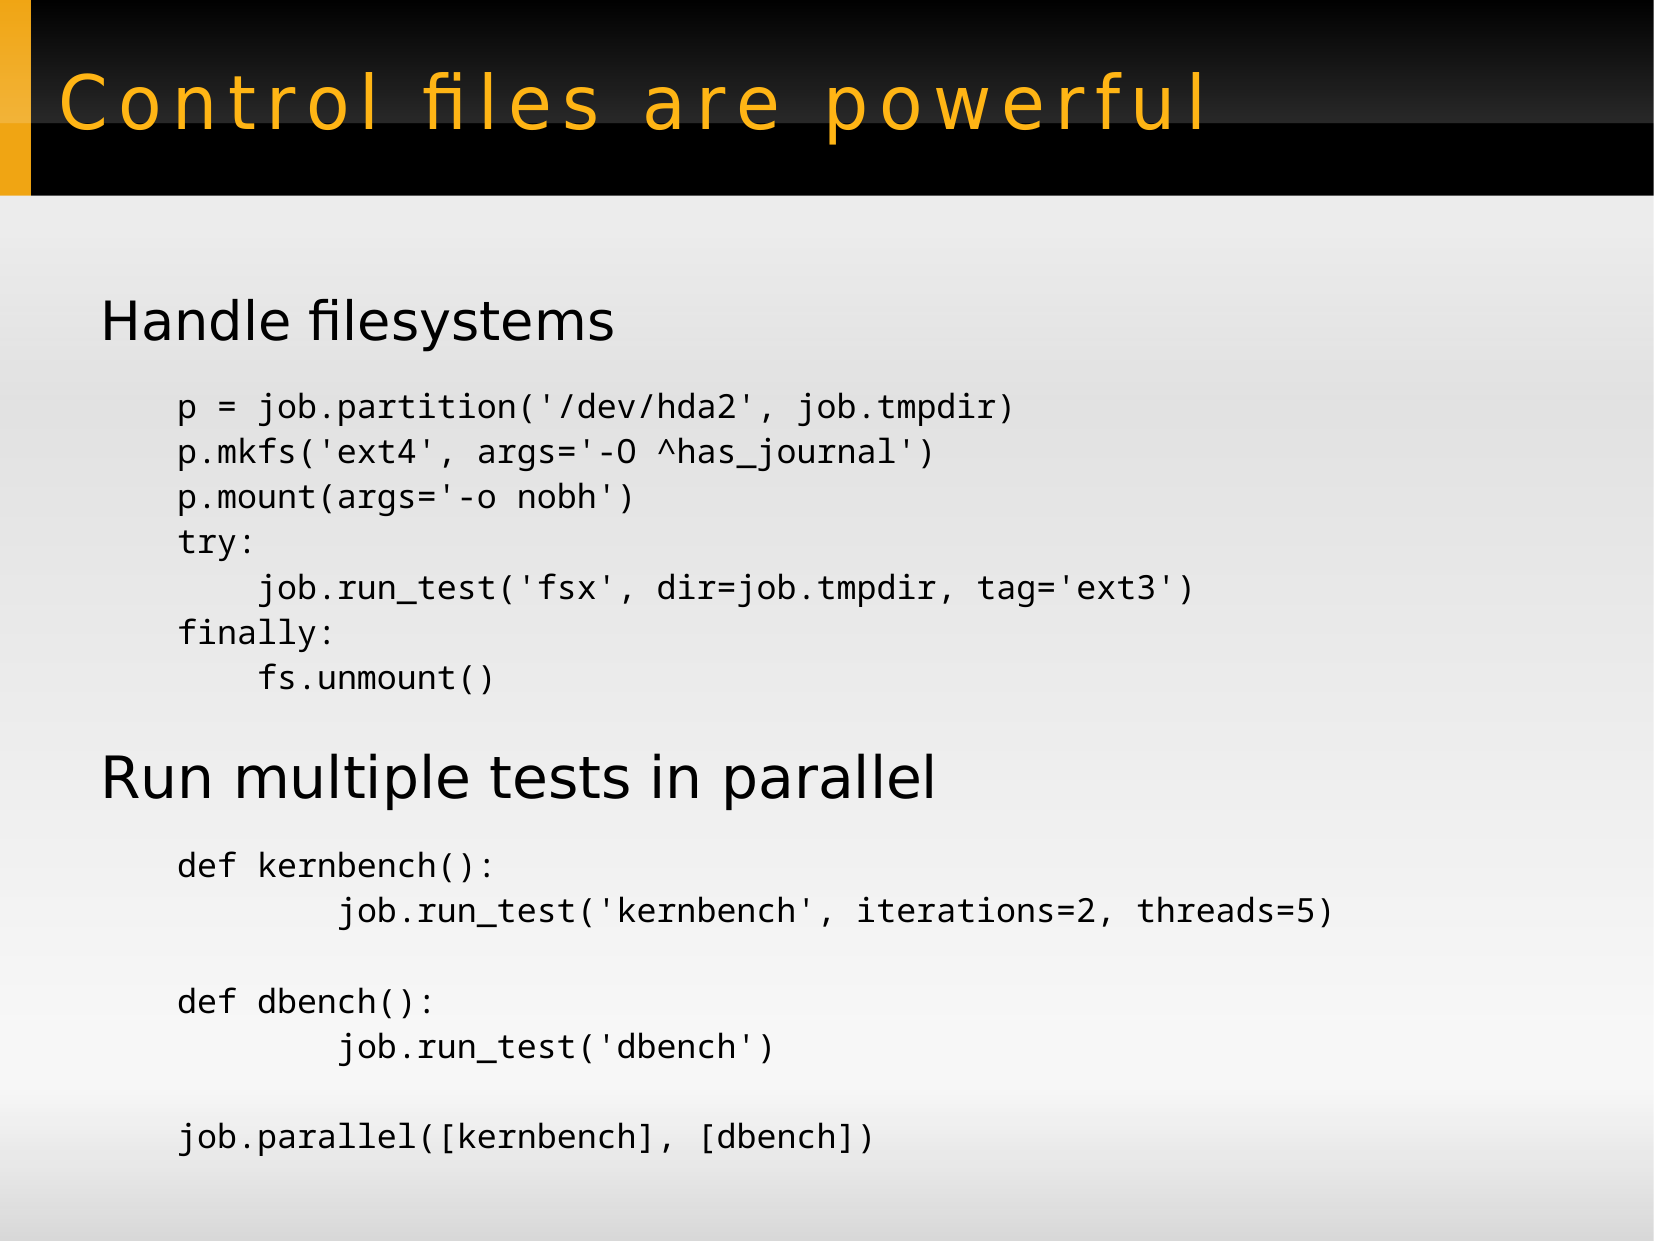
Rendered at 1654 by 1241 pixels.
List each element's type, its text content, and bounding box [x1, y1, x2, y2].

list Handle filesystems p = job.partition('/dev/hda2', job.tmpdir) p.mkfs('ext4', args='-O ^has_journal') p.mount(args='-o nobh') try: job.run_test('fsx', dir=job.tmpdir, tag='ext3') finally: fs.unmount() Run multiple tests in parallel def kernbench(): job.run_test('kernbench', iterations=2, threads=5) def dbench(): job.run_test('dbench') job.parallel([kernbench], [dbench]) [82, 290, 1571, 1201]
title Control files are powerful [59, 29, 1270, 178]
picture [0, 0, 1654, 1241]
